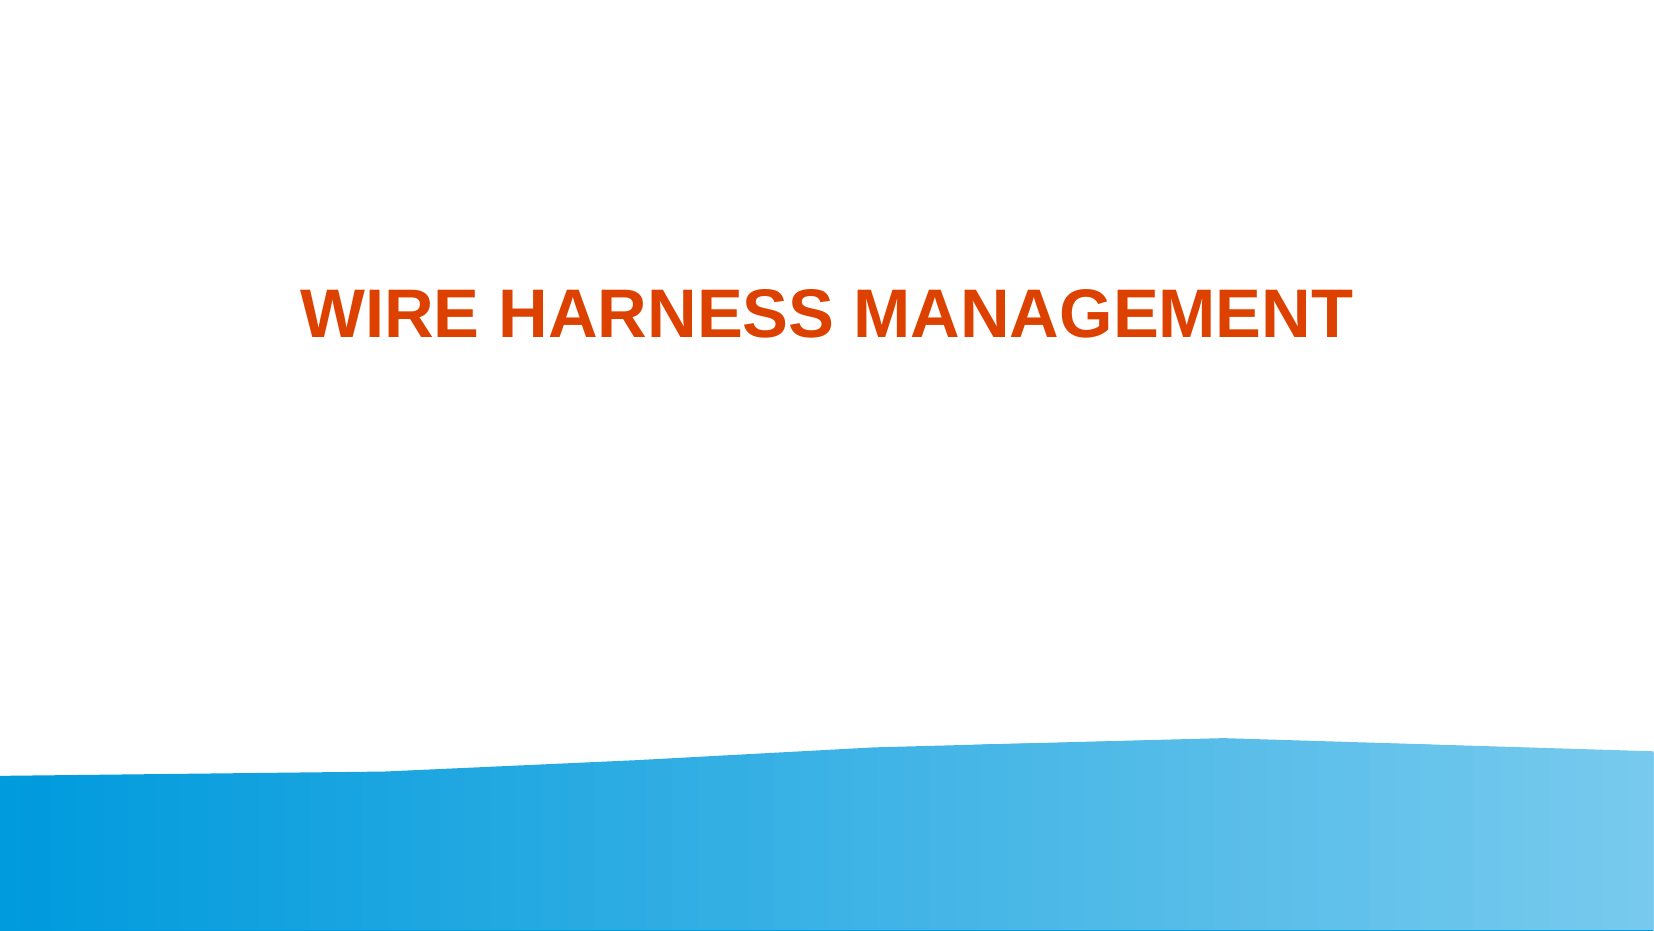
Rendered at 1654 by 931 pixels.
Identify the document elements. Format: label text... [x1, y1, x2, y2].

title WIRE HARNESS MANAGEMENT [98, 225, 1576, 403]
